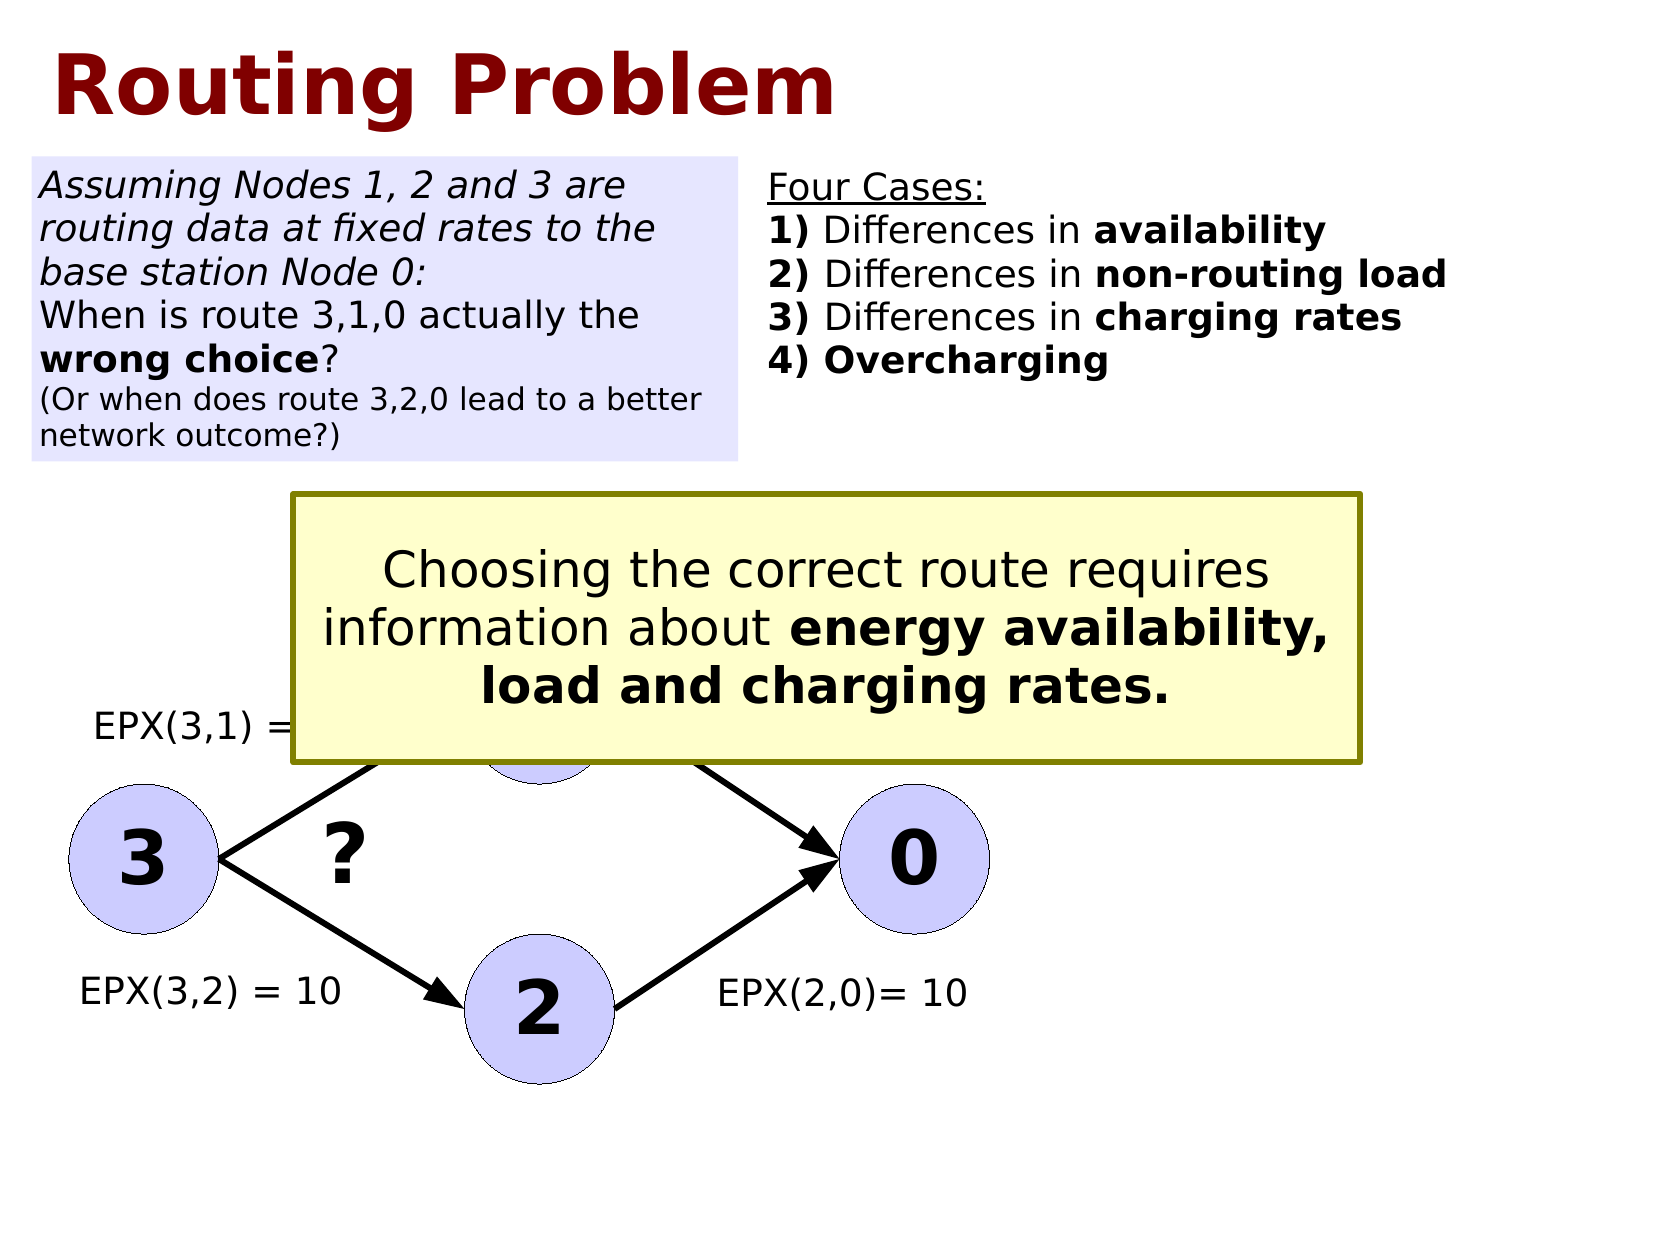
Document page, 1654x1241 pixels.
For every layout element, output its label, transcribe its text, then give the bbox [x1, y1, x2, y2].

text_box ? [306, 799, 385, 912]
text_box EPX(1,0) = 5 [725, 763, 996, 768]
text_box 0 [839, 784, 990, 935]
text_box 3 [68, 784, 219, 935]
text_box 1 [487, 763, 592, 785]
text_box Assuming Nodes 1, 2 and 3 are routing data at fixed rates to the base station Node 0: When is route 3,1,0 actually the wrong choice? (Or when does route 3,2,0 lead to a better network outcome?) [31, 156, 739, 462]
text_box EPX(3,1) = 5 [78, 697, 293, 756]
text_box 2 [464, 934, 615, 1085]
text_box EPX(2,0)= 10 [701, 964, 984, 1055]
text_box Choosing the correct route requires information about energy availability, load and charging rates. [293, 493, 1361, 763]
title Routing Problem [51, 0, 1654, 173]
text_box Four Cases: 1) Differences in availability 2) Differences in non-routing load 3) Differences in charging rates 4) Overcharging [752, 157, 1520, 565]
text_box EPX(3,2) = 10 [64, 962, 358, 1021]
